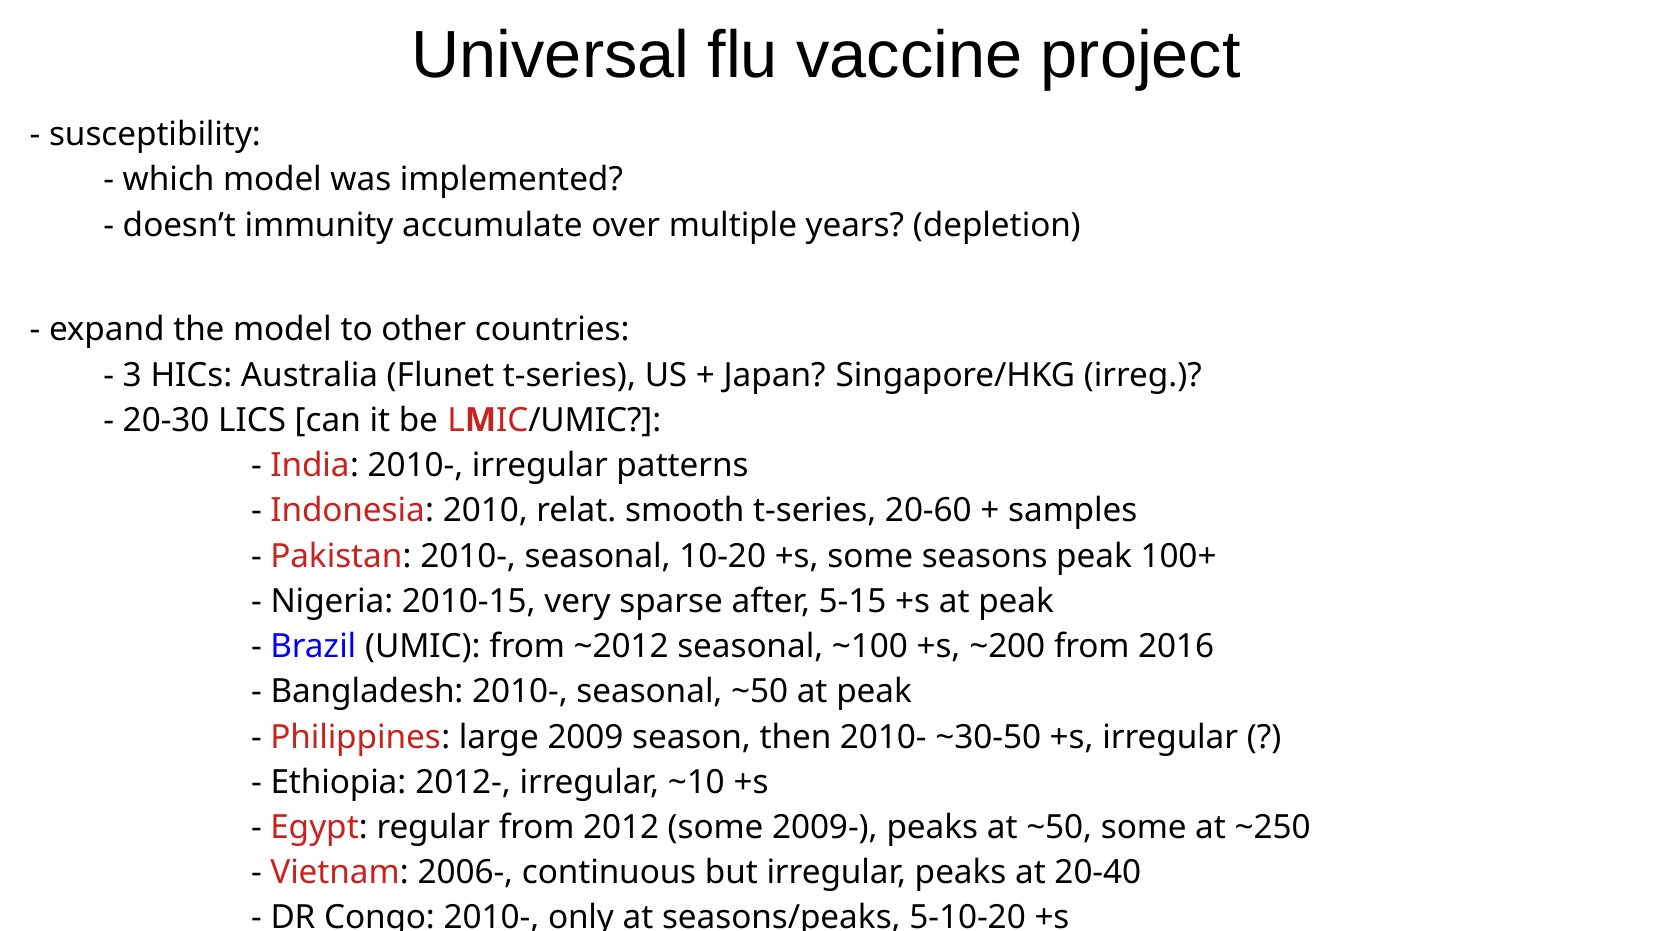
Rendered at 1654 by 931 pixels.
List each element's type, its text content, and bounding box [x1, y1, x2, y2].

title Universal flu vaccine project [82, 13, 1571, 95]
subtitle - susceptibility: - which model was implemented? - doesn’t immunity accumulate over multiple years? (depletion) - expand the model to other countries: - 3 HICs: Australia (Flunet t-series), US + Japan? Singapore/HKG (irreg.)? - 20-30 LICS [can it be LMIC/UMIC?]: - India: 2010-, irregular patterns - Indonesia: 2010, relat. smooth t-series, 20-60 + samples - Pakistan: 2010-, seasonal, 10-20 +s, some seasons peak 100+ - Nigeria: 2010-15, very sparse after, 5-15 +s at peak - Brazil (UMIC): from ~2012 seasonal, ~100 +s, ~200 from 2016 - Bangladesh: 2010-, seasonal, ~50 at peak - Philippines: large 2009 season, then 2010- ~30-50 +s, irregular (?) - Ethiopia: 2012-, irregular, ~10 +s - Egypt: regular from 2012 (some 2009-), peaks at ~50, some at ~250 - Vietnam: 2006-, continuous but irregular, peaks at 20-40 - DR Congo: 2010-, only at seasons/peaks, 5-10-20 +s - Iran: - combined population 2.93bn, all LICs+LMICs ~5.6bn [29, 110, 1518, 893]
